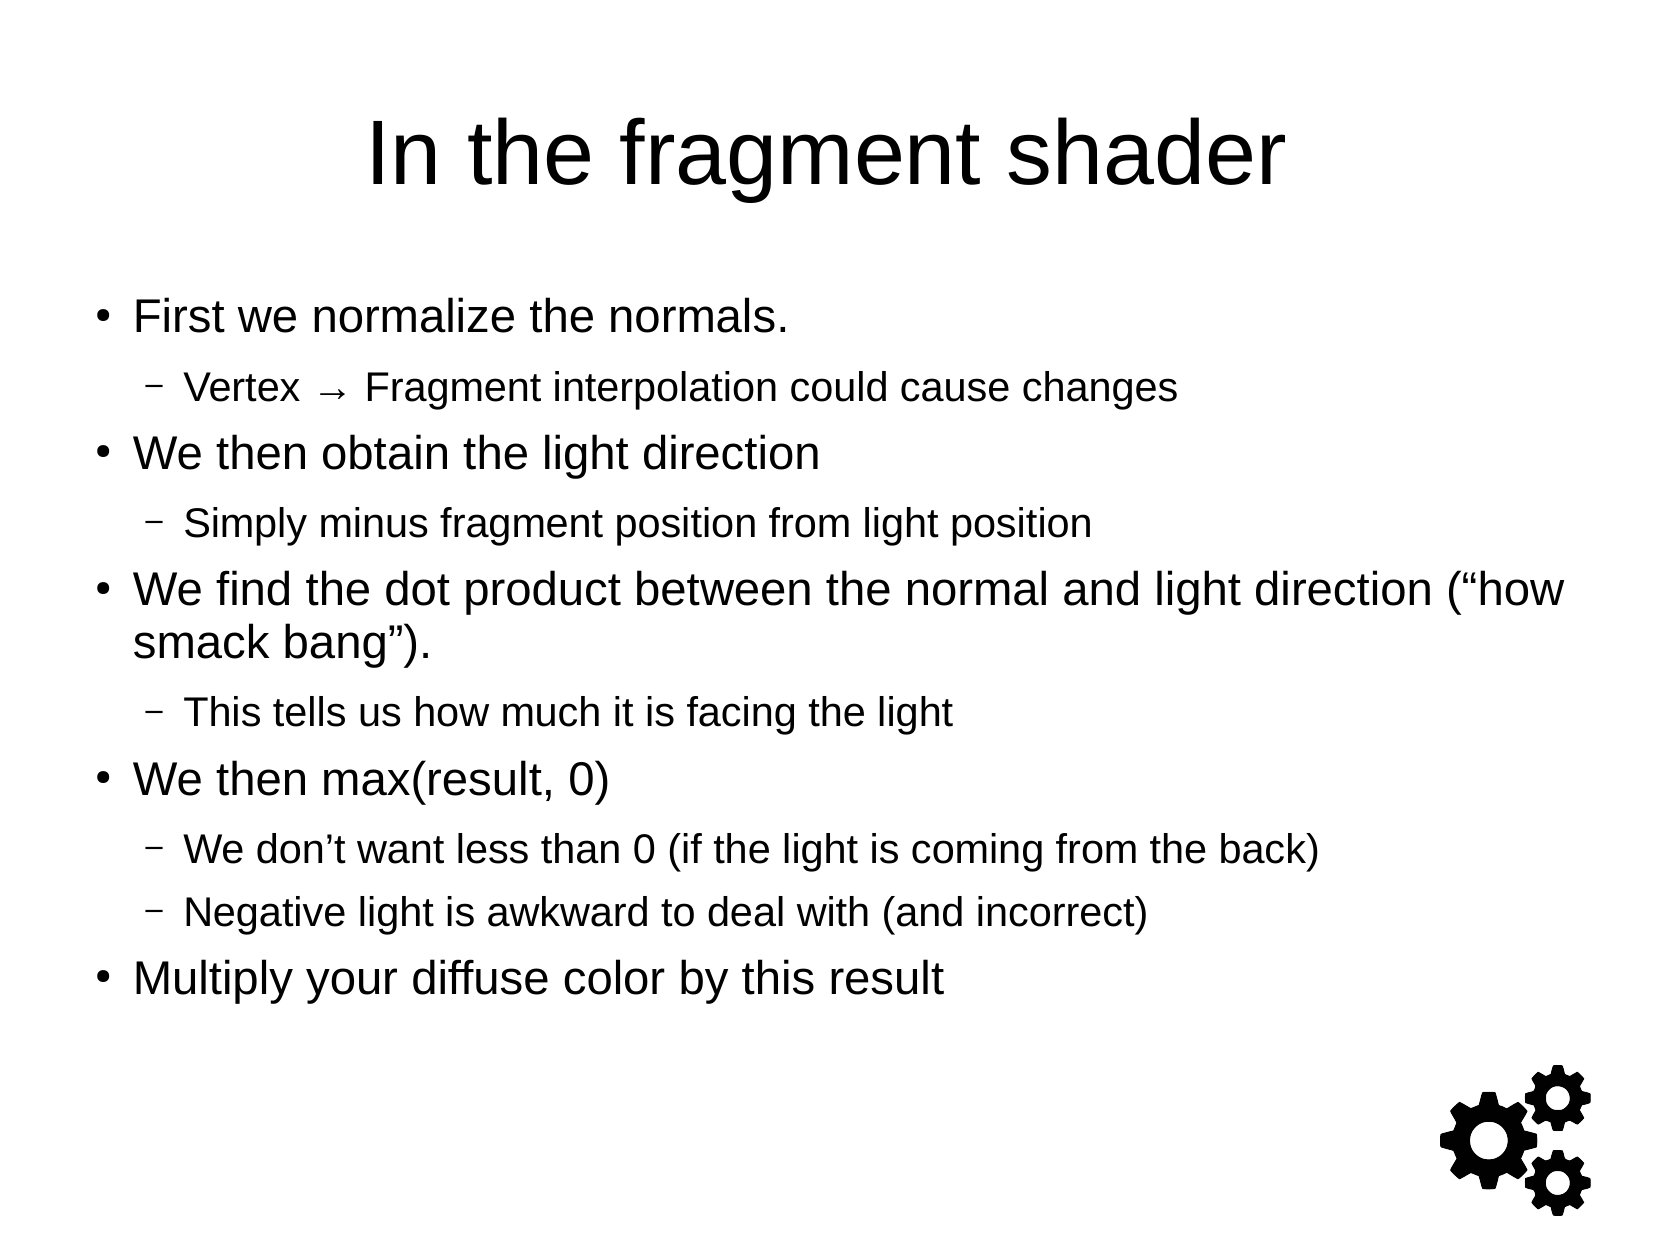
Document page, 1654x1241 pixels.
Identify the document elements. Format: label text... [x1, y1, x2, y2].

picture [1440, 1065, 1591, 1216]
title In the fragment shader [82, 49, 1571, 257]
list First we normalize the normals. Vertex → Fragment interpolation could cause changes We then obtain the light direction Simply minus fragment position from light position We find the dot product between the normal and light direction (“how smack bang”). This tells us how much it is facing the light We then max(result, 0) We don’t want less than 0 (if the light is coming from the back) Negative light is awkward to deal with (and incorrect) Multiply your diffuse color by this result [82, 290, 1571, 1010]
